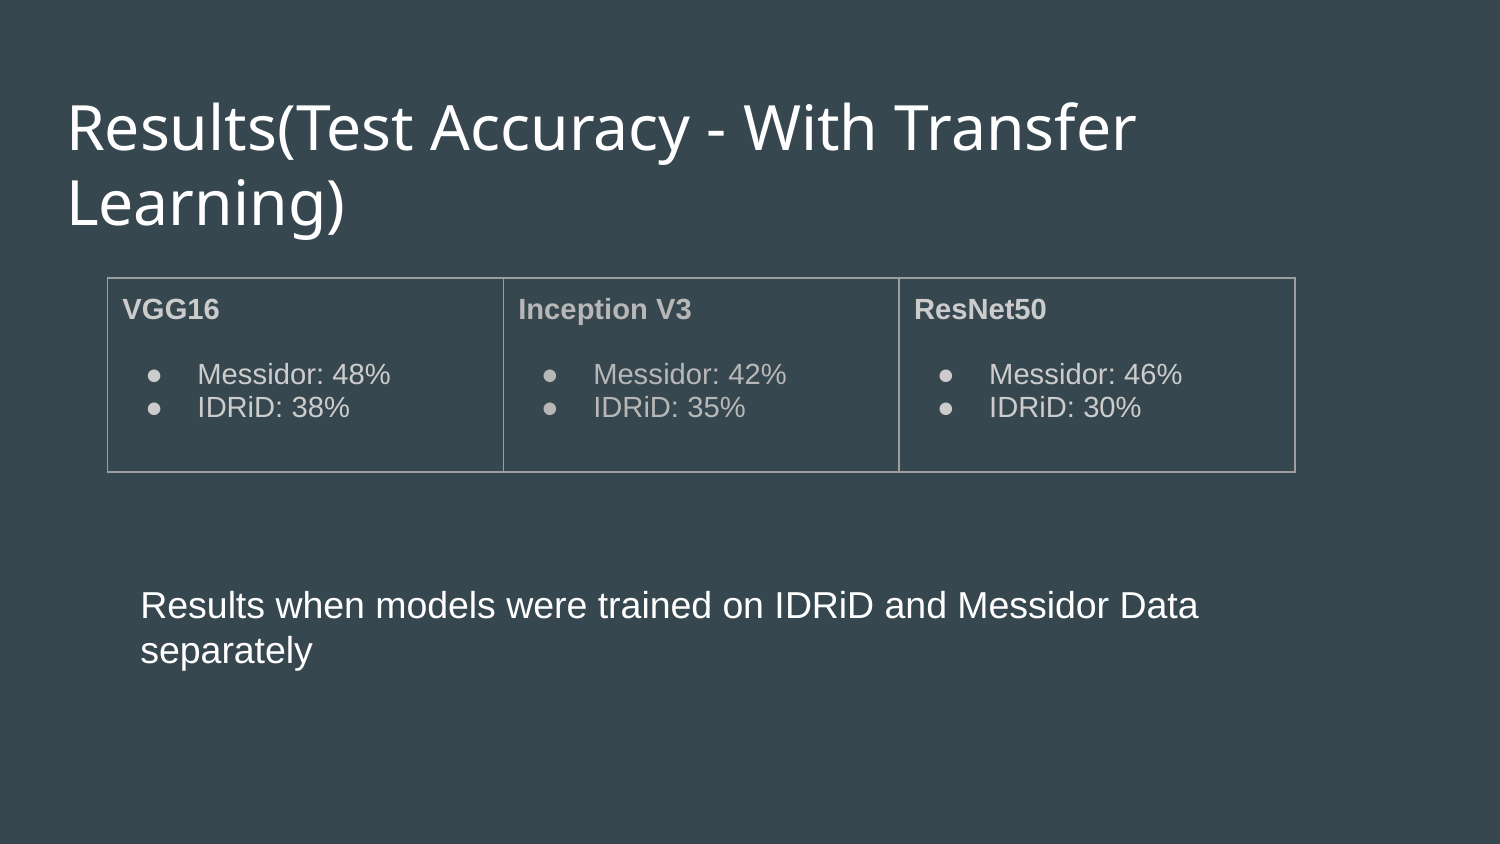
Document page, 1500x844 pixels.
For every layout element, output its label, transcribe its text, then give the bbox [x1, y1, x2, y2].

table_header ResNet50 Messidor: 46% IDRiD: 30% [900, 279, 1294, 471]
title Results(Test Accuracy - With Transfer Learning) [51, 72, 1449, 167]
text_box Results when models were trained on IDRiD and Messidor Data separately [125, 565, 1278, 701]
table_header VGG16 Messidor: 48% IDRiD: 38% [108, 279, 503, 471]
table_header Inception V3 Messidor: 42% IDRiD: 35% [504, 279, 898, 471]
